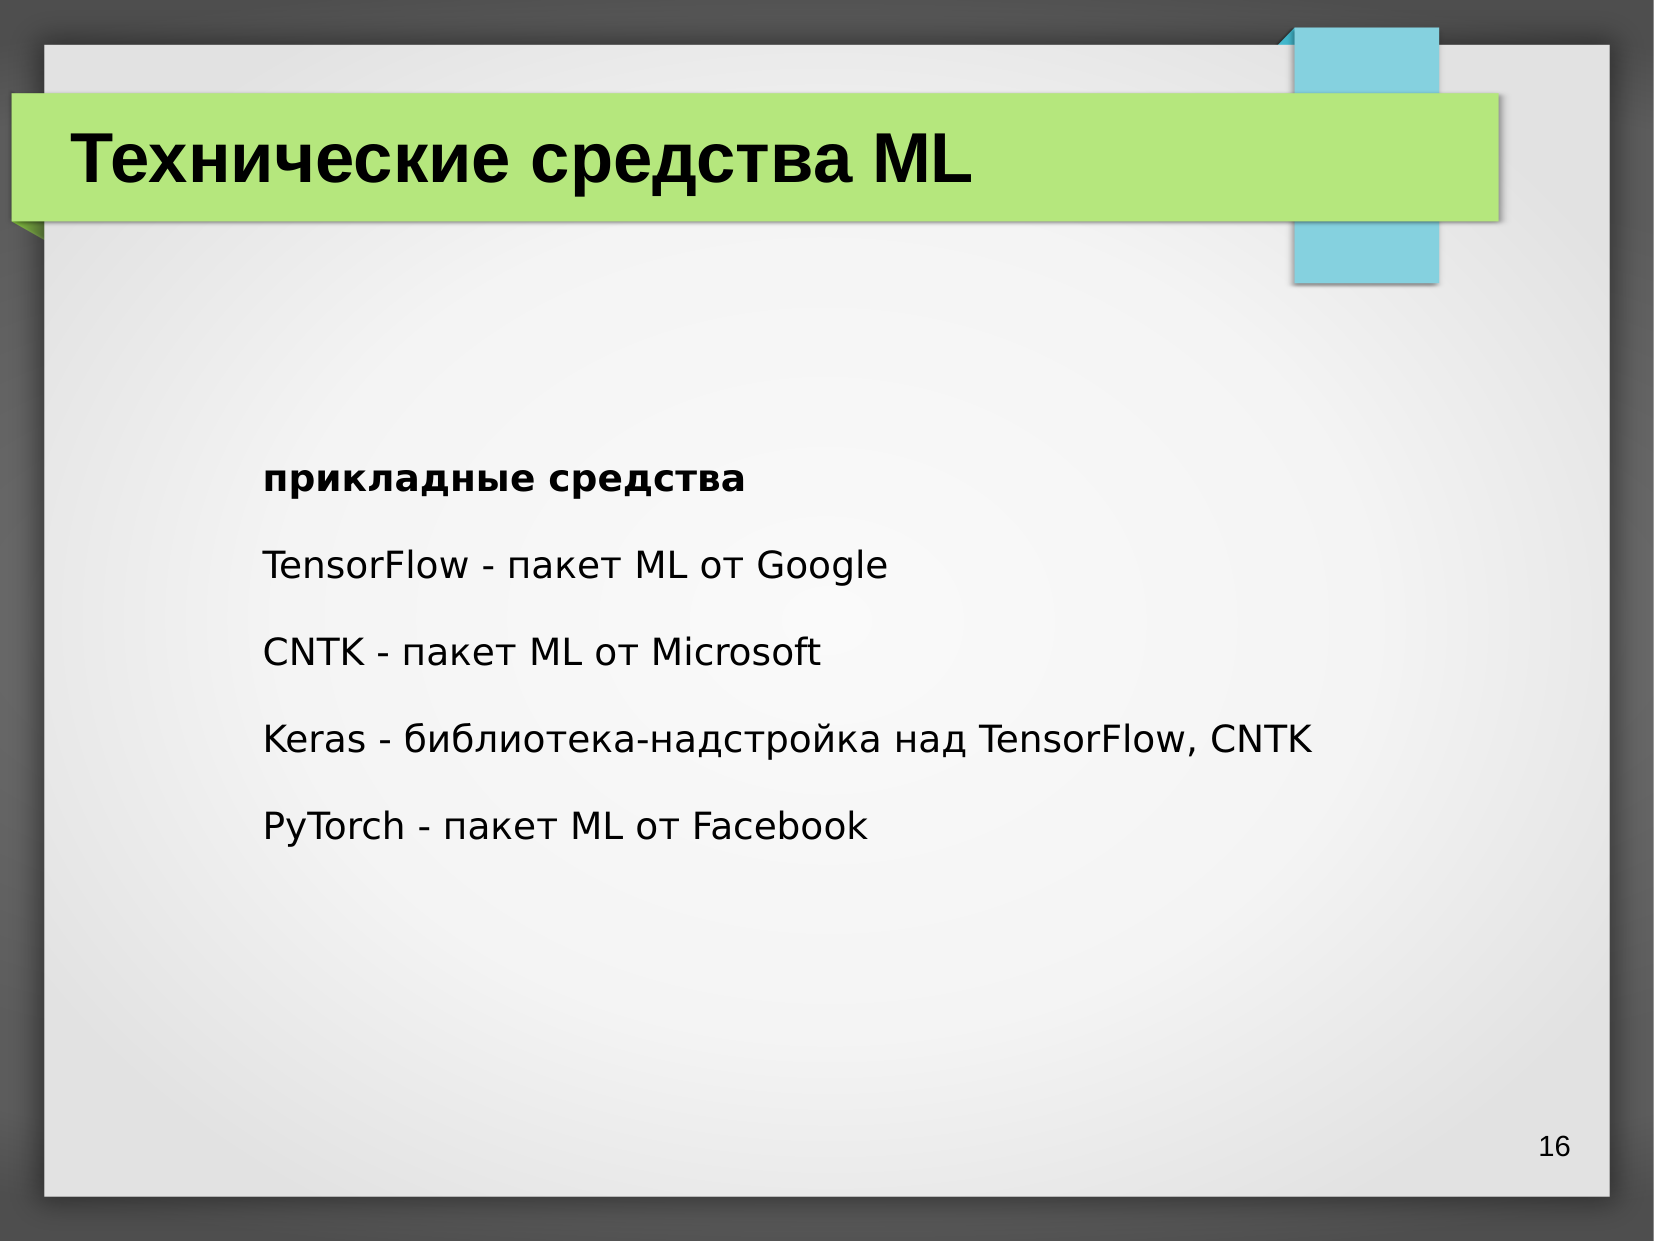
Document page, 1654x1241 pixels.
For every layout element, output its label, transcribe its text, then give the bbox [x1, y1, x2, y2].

text_box прикладные средства TensorFlow - пакет ML от Google CNTK - пакет ML от Microsoft Keras - библиотека-надстройка над TensorFlow, CNTK PyTorch - пакет ML от Facebook [248, 448, 1359, 945]
title Технические средства ML [70, 118, 1205, 199]
picture [0, 0, 1654, 1241]
